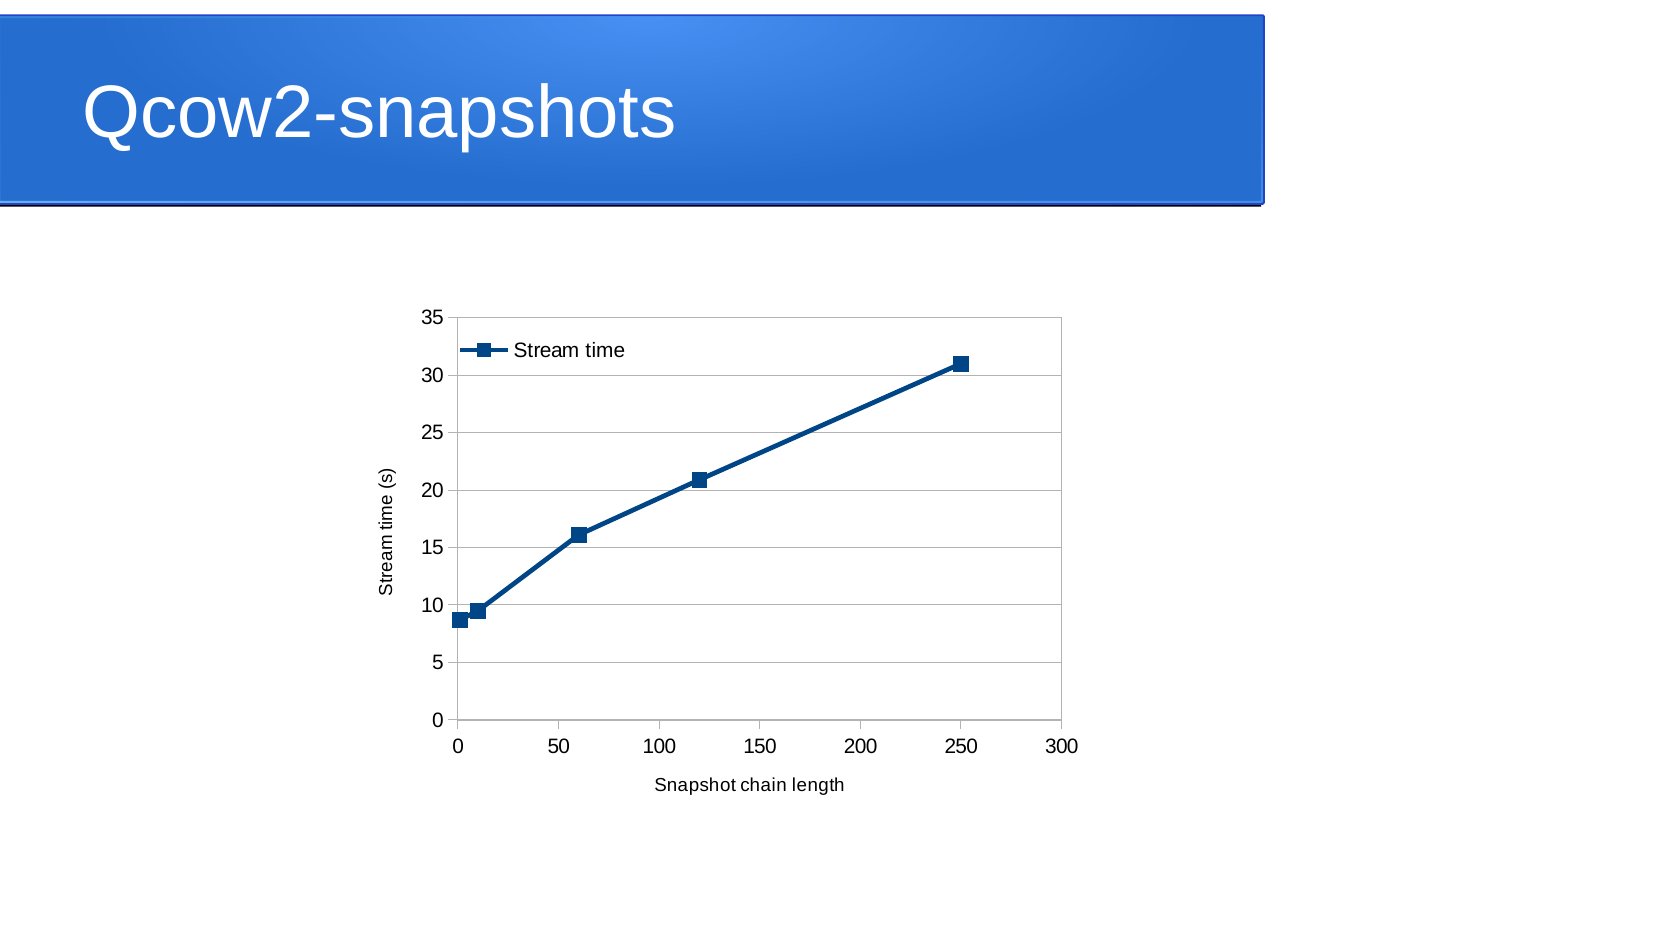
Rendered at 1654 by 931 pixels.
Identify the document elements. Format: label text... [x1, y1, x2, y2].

title Qcow2-snapshots [82, 35, 1235, 189]
chart [342, 295, 1288, 827]
